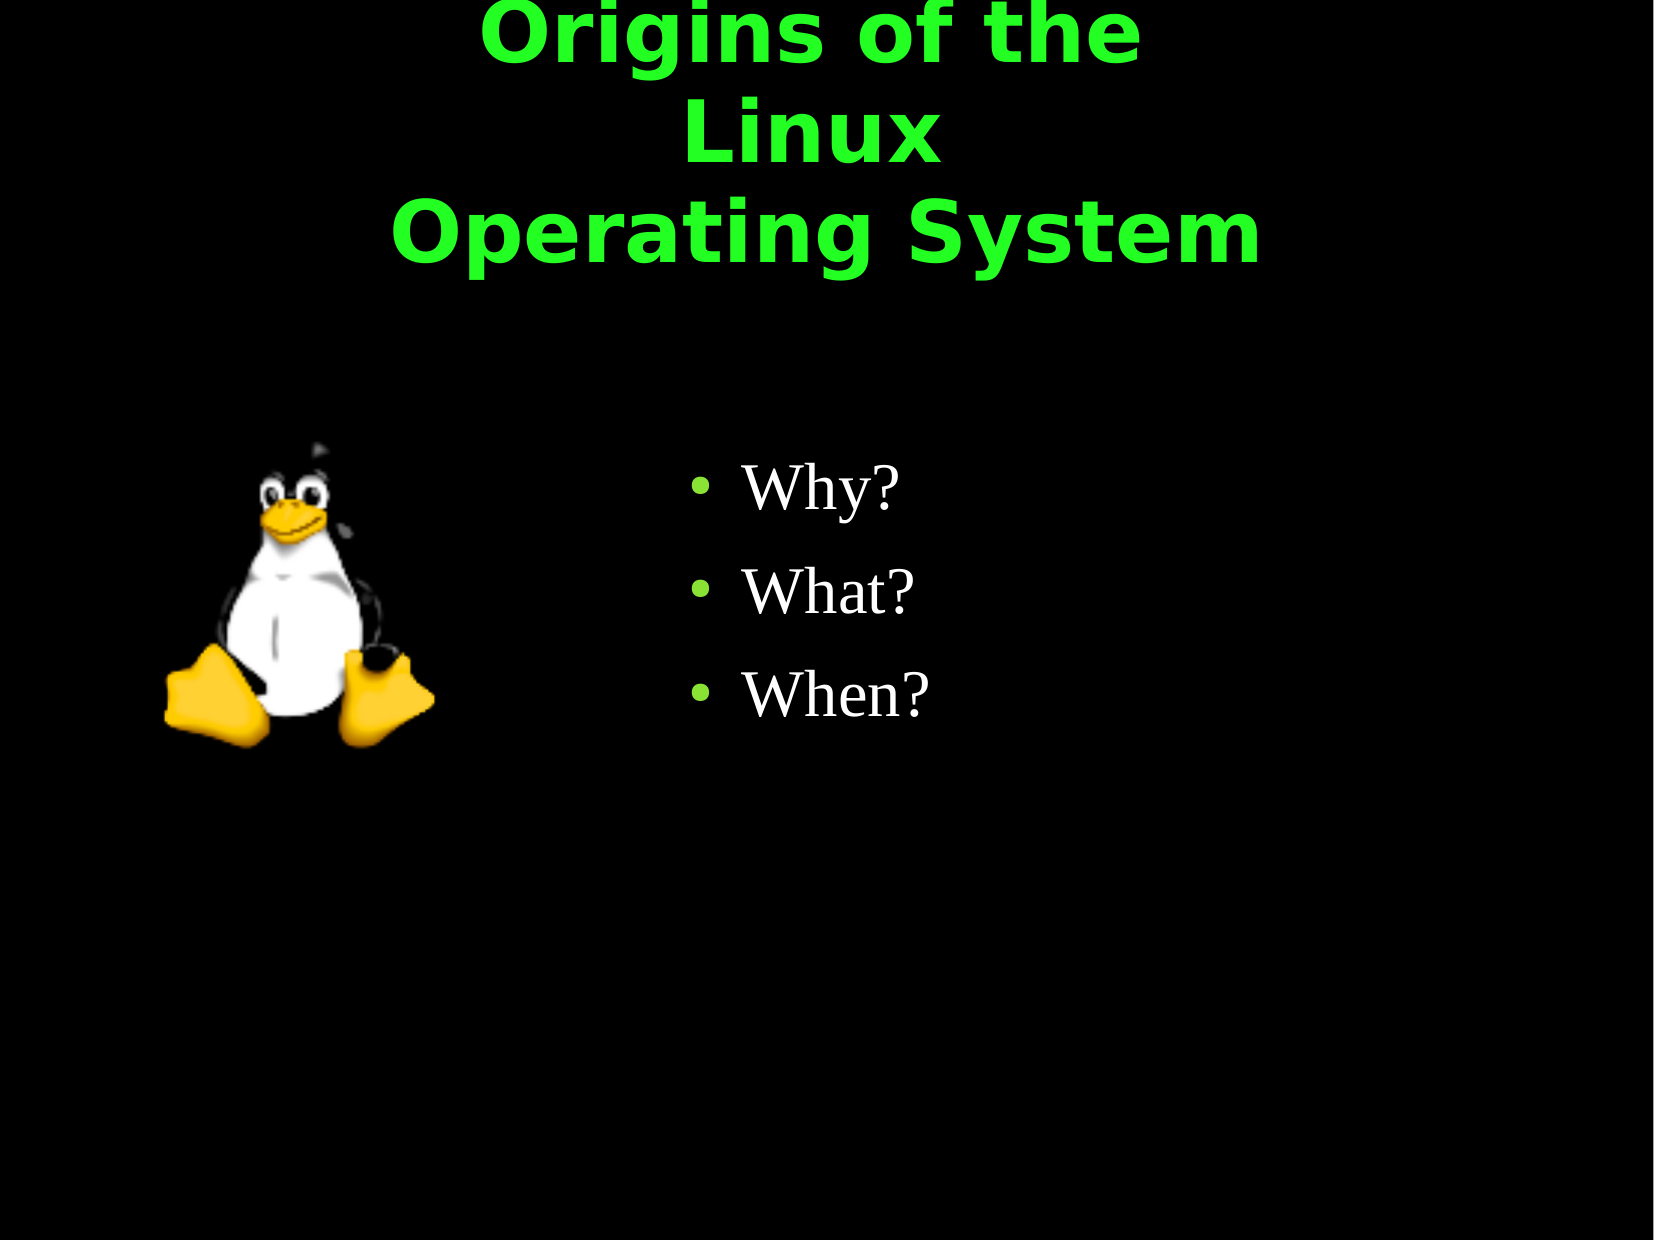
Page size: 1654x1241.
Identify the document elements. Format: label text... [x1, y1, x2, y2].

picture [150, 416, 451, 766]
list Why? What? When? [600, 450, 1411, 961]
title Origins of the Linux Operating System [82, 0, 1571, 283]
